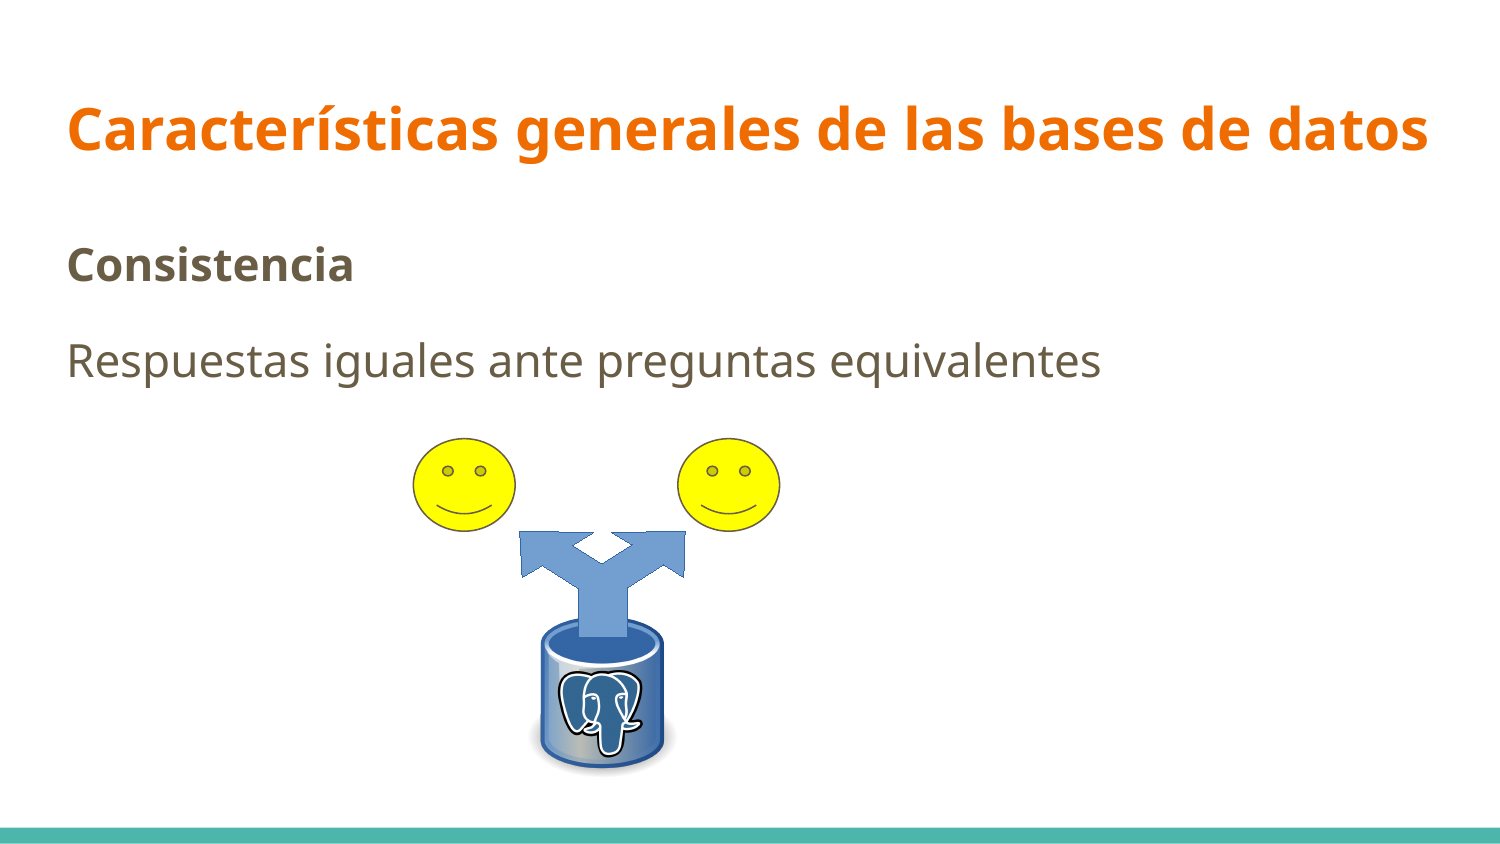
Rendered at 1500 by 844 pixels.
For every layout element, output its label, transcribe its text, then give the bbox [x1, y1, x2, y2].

text_box [677, 438, 780, 532]
text_box [413, 438, 516, 532]
text_box [519, 531, 686, 638]
picture [519, 613, 686, 780]
list Consistencia Respuestas iguales ante preguntas equivalentes [51, 207, 1449, 414]
title Características generales de las bases de datos [51, 72, 1449, 189]
